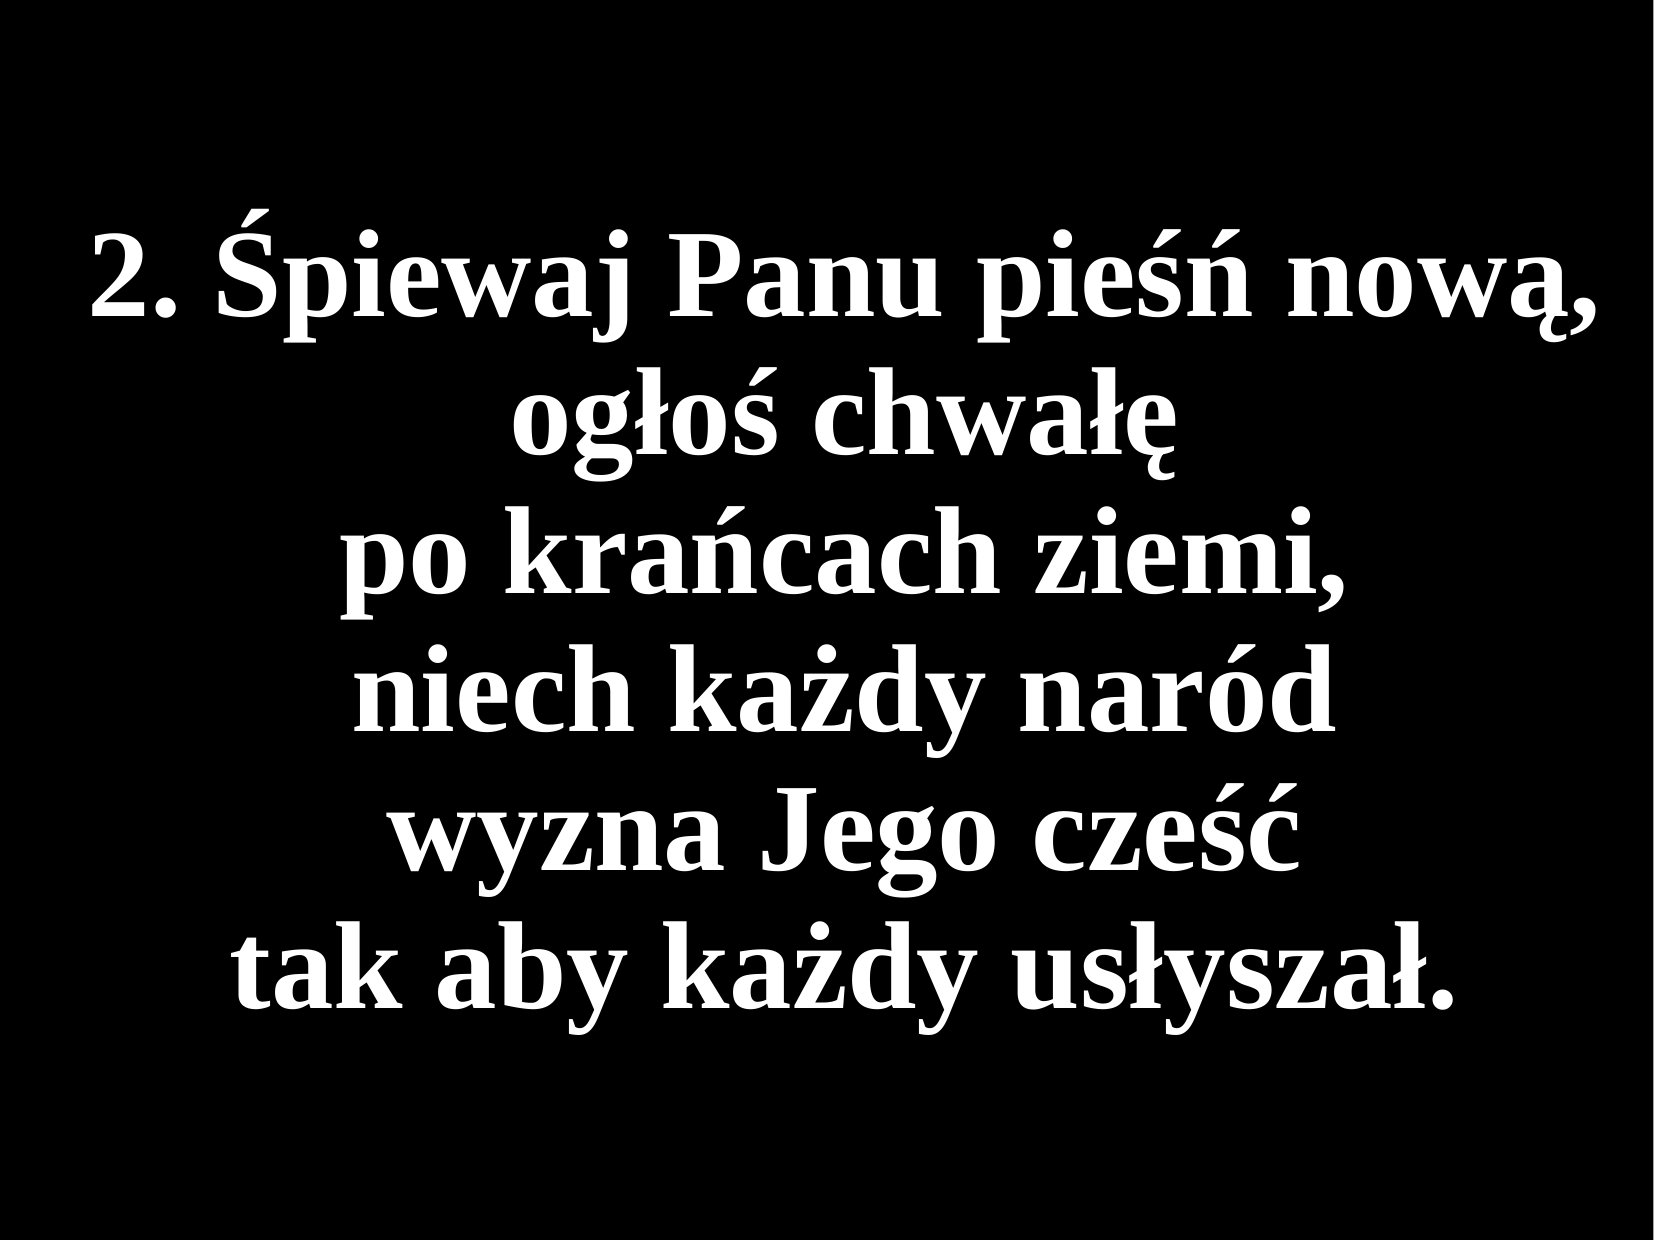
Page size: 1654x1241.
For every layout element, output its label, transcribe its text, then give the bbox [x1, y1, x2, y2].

subtitle 2. Śpiewaj Panu pieśń nową, ogłoś chwałę po krańcach ziemi, niech każdy naród wyzna Jego cześć tak aby każdy usłyszał. [0, 0, 1654, 1241]
